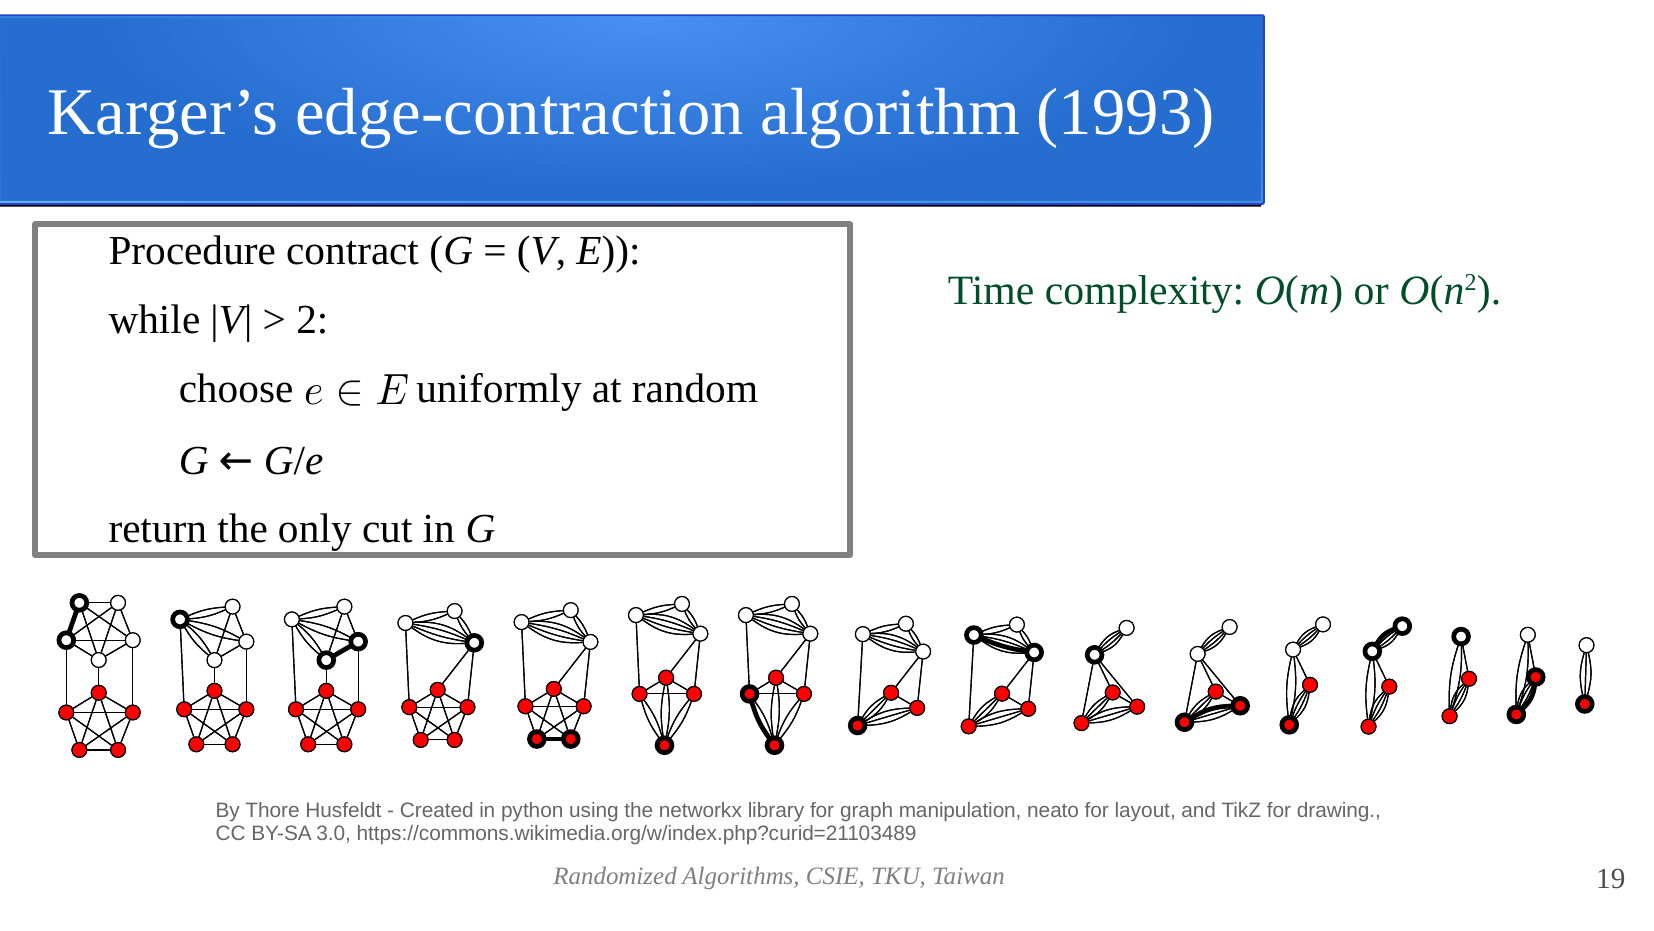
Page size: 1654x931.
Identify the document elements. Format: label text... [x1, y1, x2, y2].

text_box By Thore Husfeldt - Created in python using the networkx library for graph manipulation, neato for layout, and TikZ for drawing., CC BY-SA 3.0, https://commons.wikimedia.org/w/index.php?curid=21103489 [200, 791, 1413, 853]
text_box Time complexity: O(m) or O(n2). [933, 259, 1560, 321]
title Karger’s edge-contraction algorithm (1993) [47, 35, 1264, 189]
picture [305, 374, 408, 406]
list Procedure contract (G = (V, E)): while |V| > 2: choose uniformly at random G ← G/e return the only cut in G [35, 224, 851, 556]
picture [18, 566, 1641, 780]
